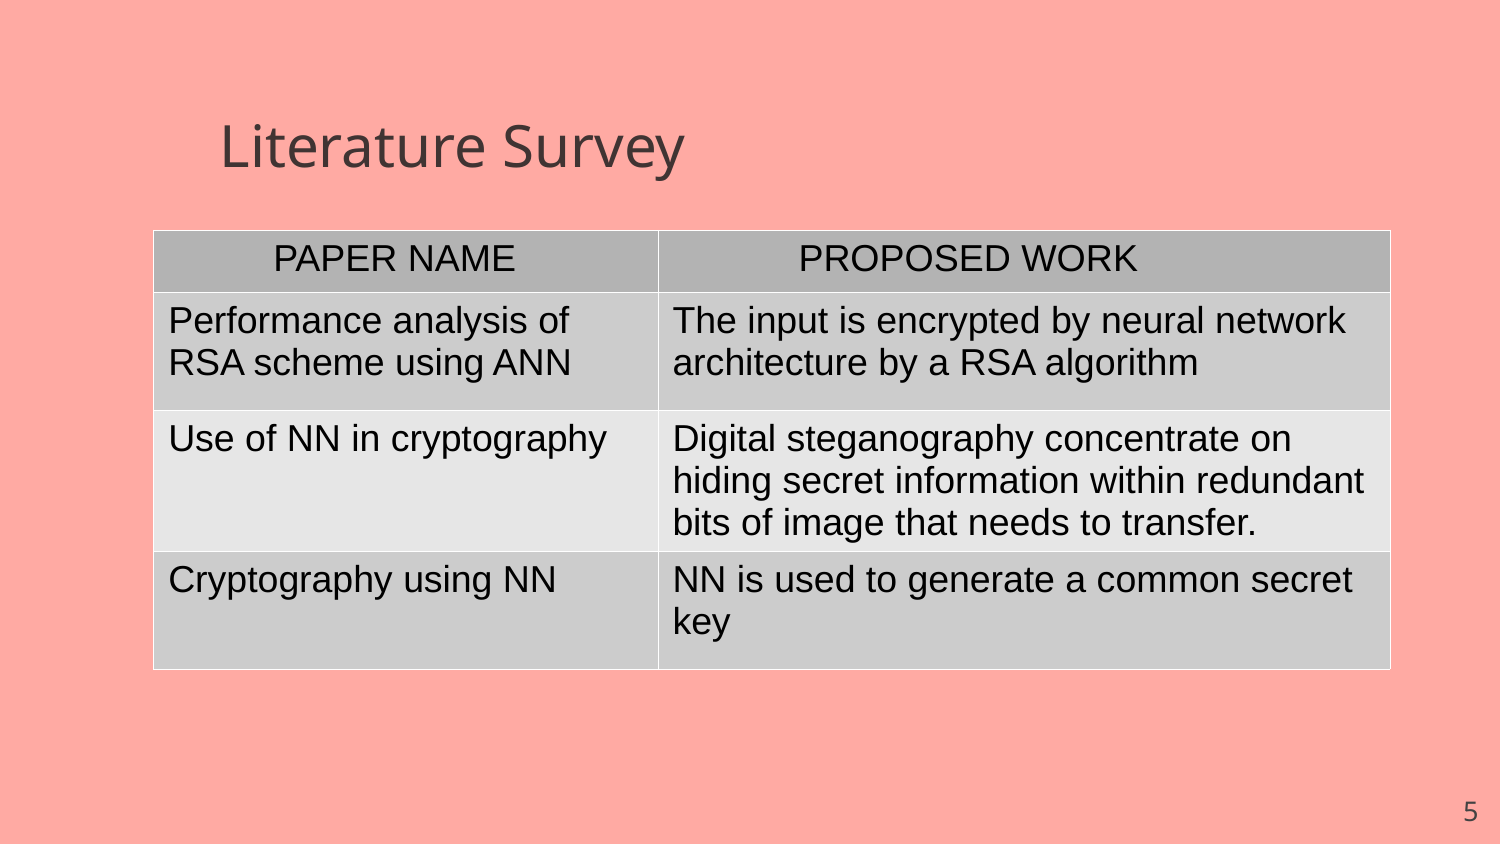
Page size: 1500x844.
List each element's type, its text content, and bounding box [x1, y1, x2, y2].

table_cell Use of NN in cryptography [154, 411, 658, 551]
table_cell NN is used to generate a common secret key [659, 552, 1390, 669]
table_header PAPER NAME [154, 231, 658, 292]
table_cell Performance analysis of RSA scheme using ANN [154, 293, 658, 410]
table_cell Digital steganography concentrate on hiding secret information within redundant bits of image that needs to transfer. [659, 411, 1390, 551]
text_box Literature Survey [219, 73, 1420, 215]
table_cell The input is encrypted by neural network architecture by a RSA algorithm [659, 293, 1390, 410]
table_cell Cryptography using NN [154, 552, 658, 669]
slide_number <number> [1403, 779, 1494, 844]
table_header PROPOSED WORK [659, 231, 1390, 292]
